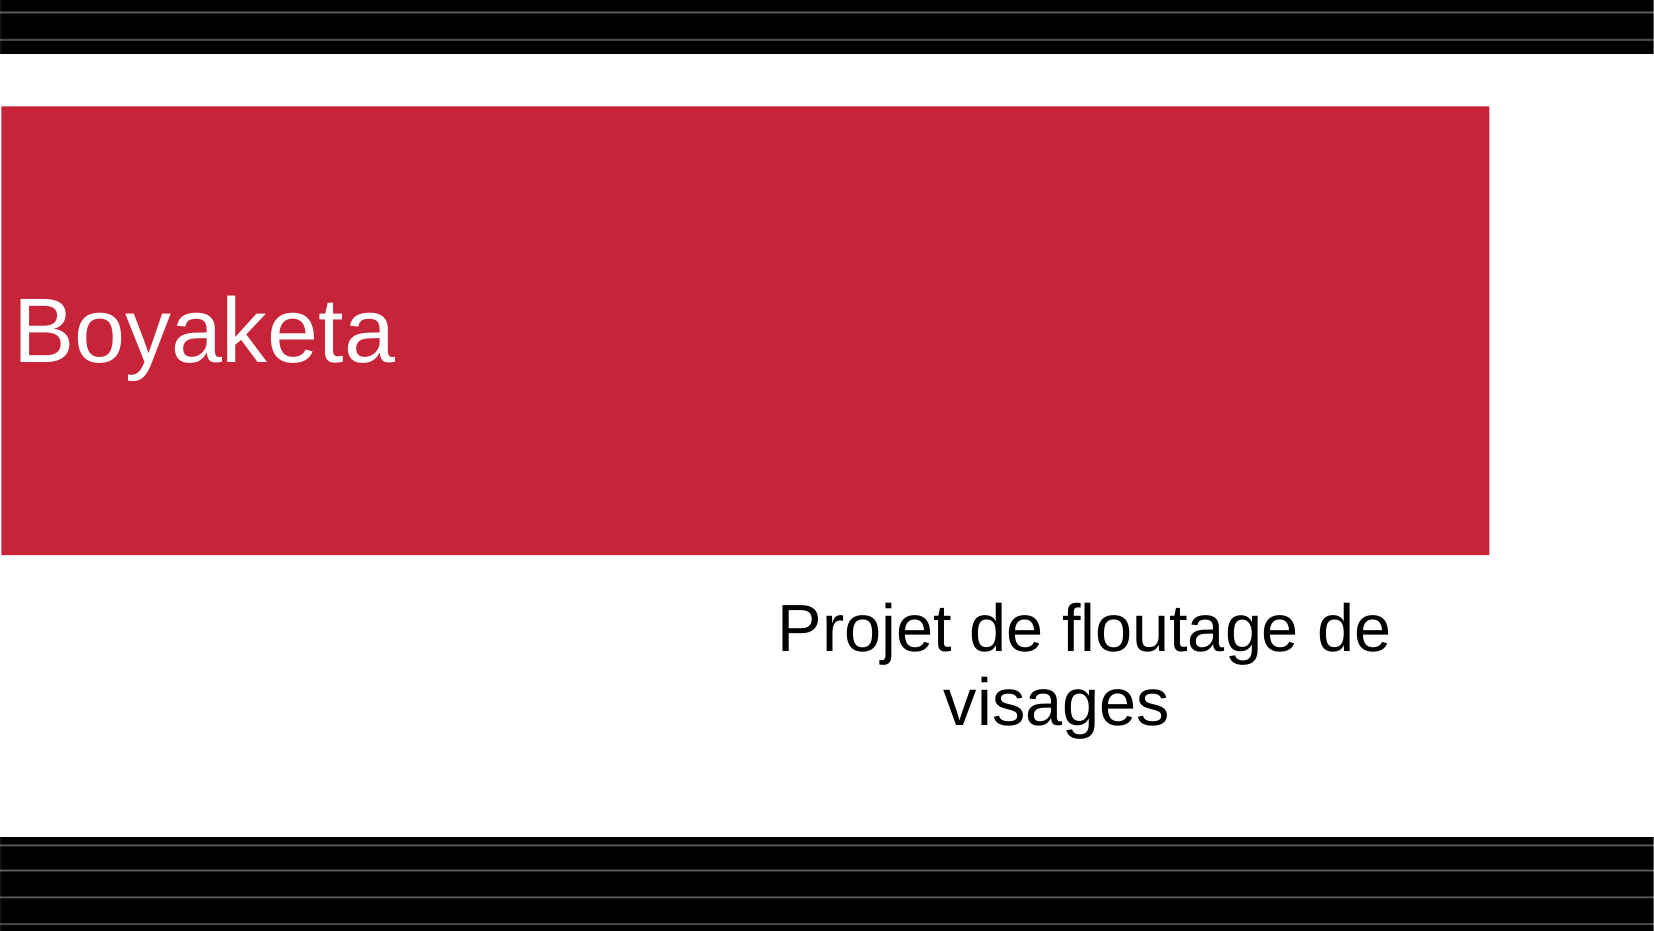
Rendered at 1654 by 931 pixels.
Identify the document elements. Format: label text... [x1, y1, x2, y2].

title Boyaketa [1, 106, 1490, 556]
picture [0, 0, 1654, 54]
picture [0, 837, 1654, 931]
subtitle Projet de floutage de visages [625, 590, 1489, 804]
